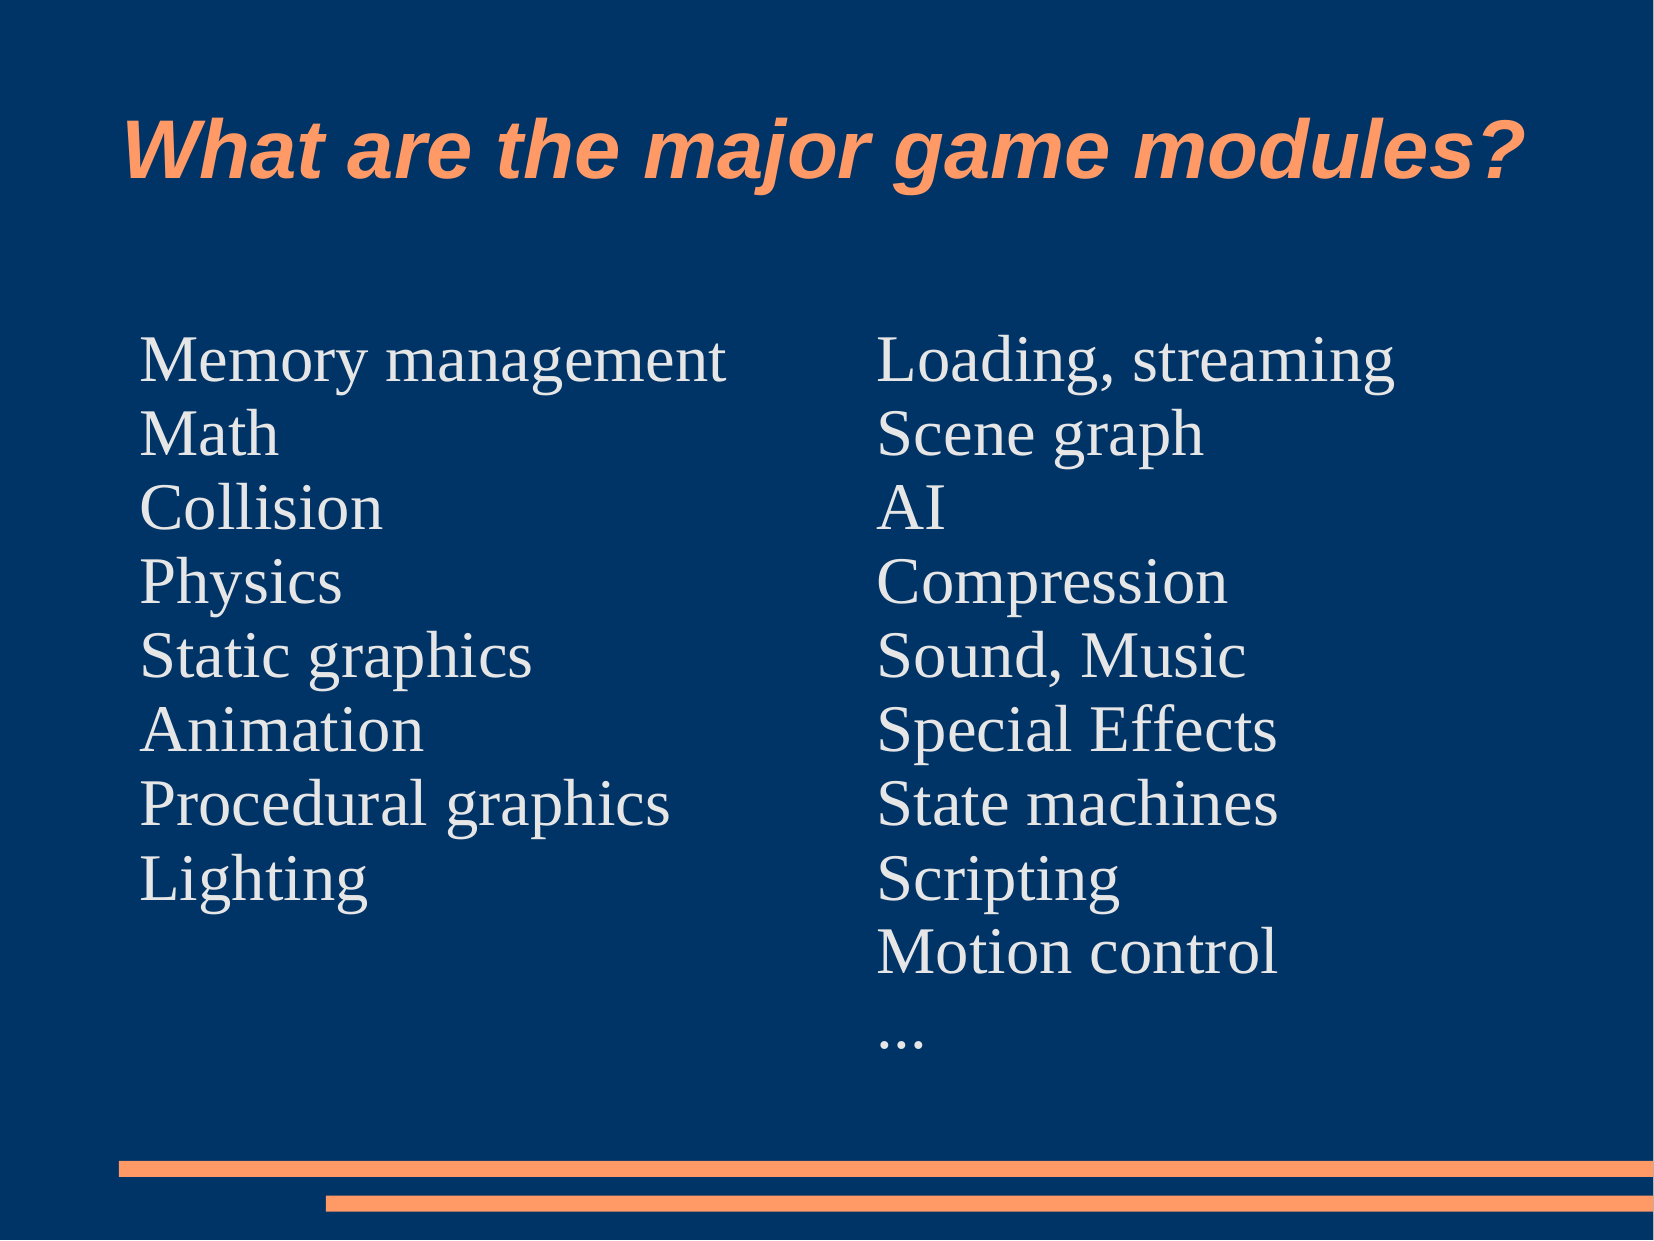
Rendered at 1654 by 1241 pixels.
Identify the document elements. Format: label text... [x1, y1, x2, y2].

list Loading, streaming Scene graph AI Compression Sound, Music Special Effects State machines Scripting Motion control ... [858, 322, 1562, 1133]
title What are the major game modules? [121, 46, 1534, 254]
list Memory management Math Collision Physics Static graphics Animation Procedural graphics Lighting [121, 322, 824, 1133]
